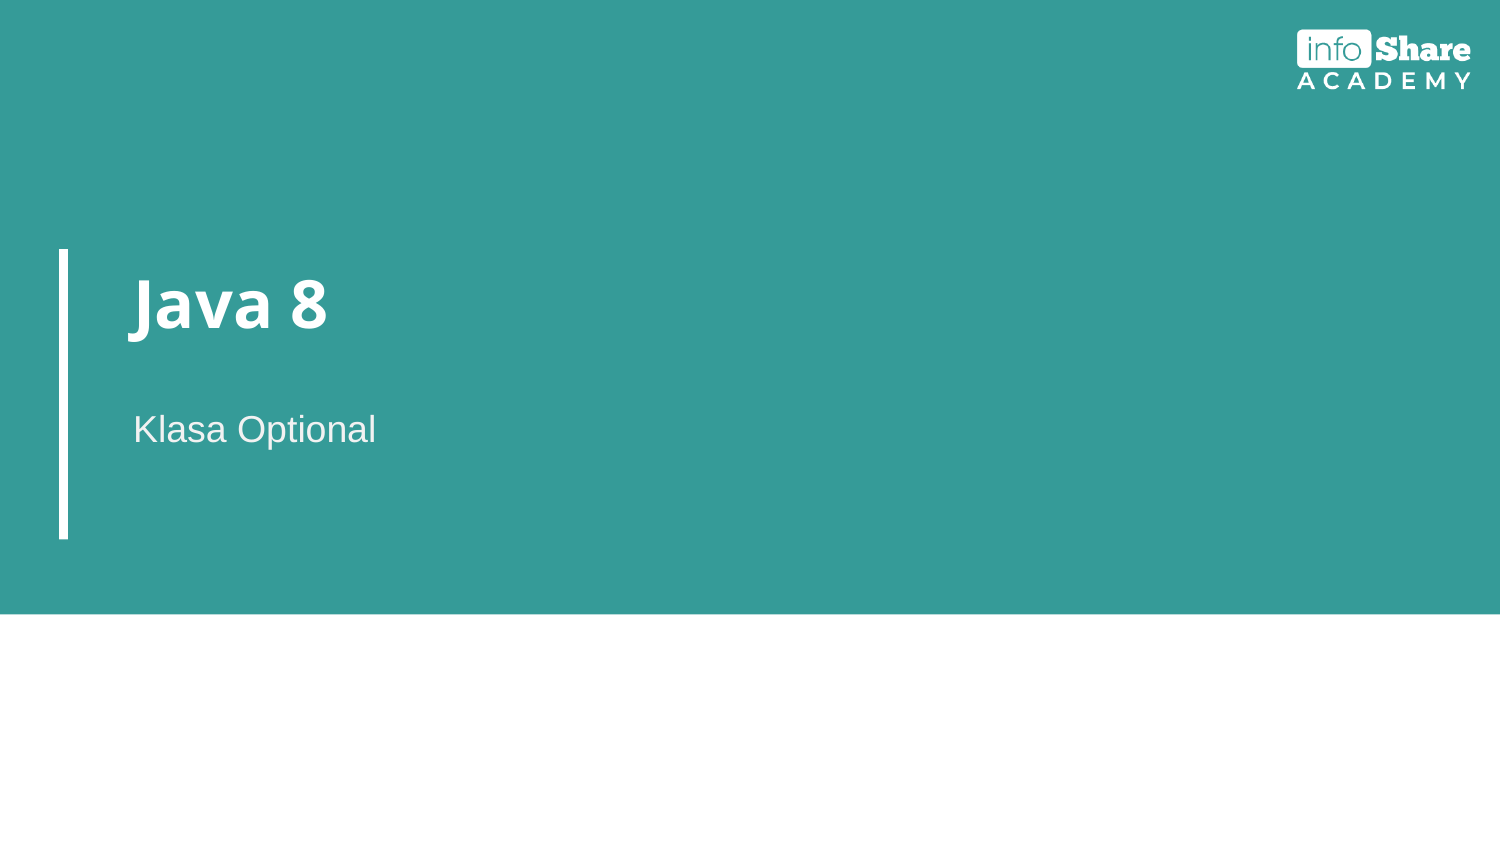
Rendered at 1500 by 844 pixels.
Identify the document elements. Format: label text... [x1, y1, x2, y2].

picture [1267, 0, 1500, 119]
title Java 8 [118, 236, 1250, 383]
subtitle Klasa Optional [118, 383, 1250, 470]
